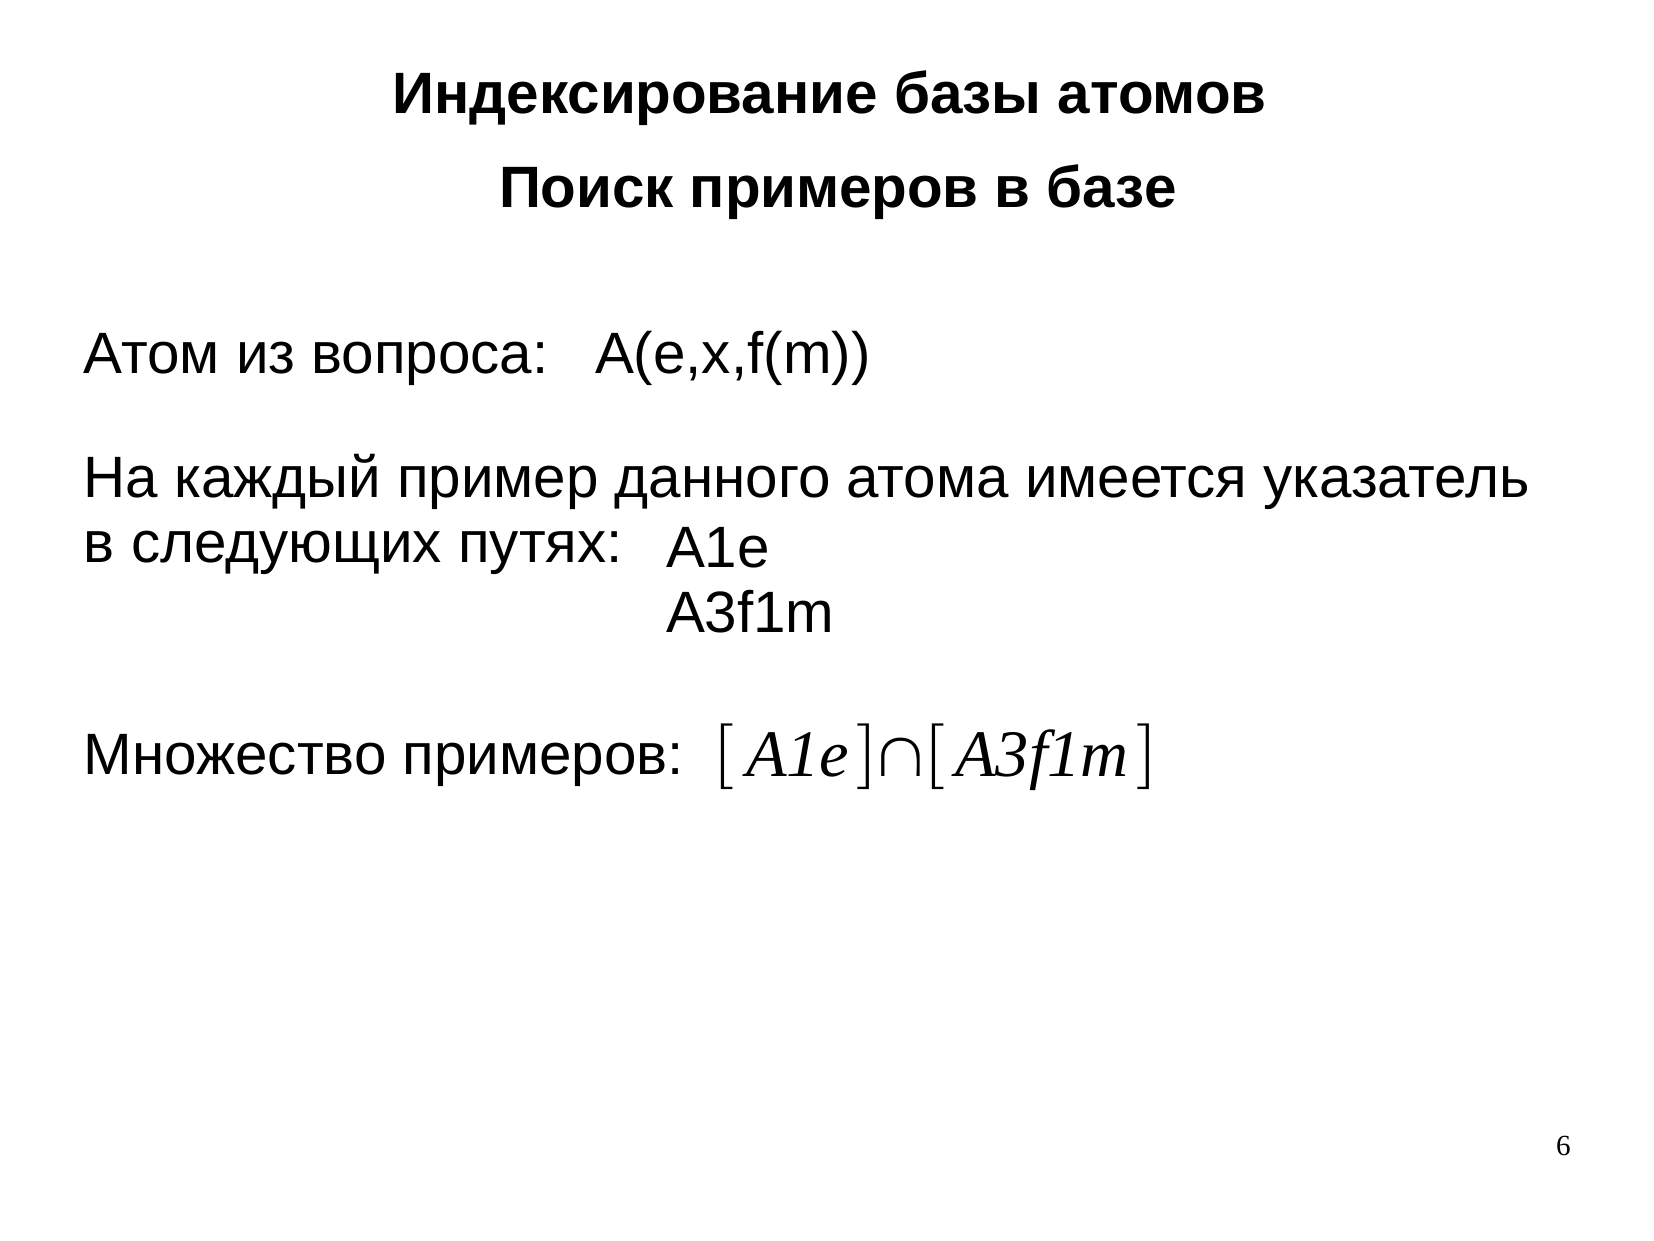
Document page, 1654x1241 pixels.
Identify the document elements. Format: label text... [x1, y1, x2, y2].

text_box На каждый пример данного атома имеется указатель в следующих путях: [69, 437, 1563, 582]
text_box A1e A3f1m [651, 507, 850, 653]
text_box Множество примеров: [69, 714, 700, 795]
text_box Атом из вопроса: [69, 313, 564, 393]
chart [710, 717, 1160, 793]
text_box A(e,x,f(m)) [580, 312, 886, 393]
text_box Индексирование базы атомов [378, 53, 1283, 134]
text_box Поиск примеров в базе [484, 147, 1193, 228]
